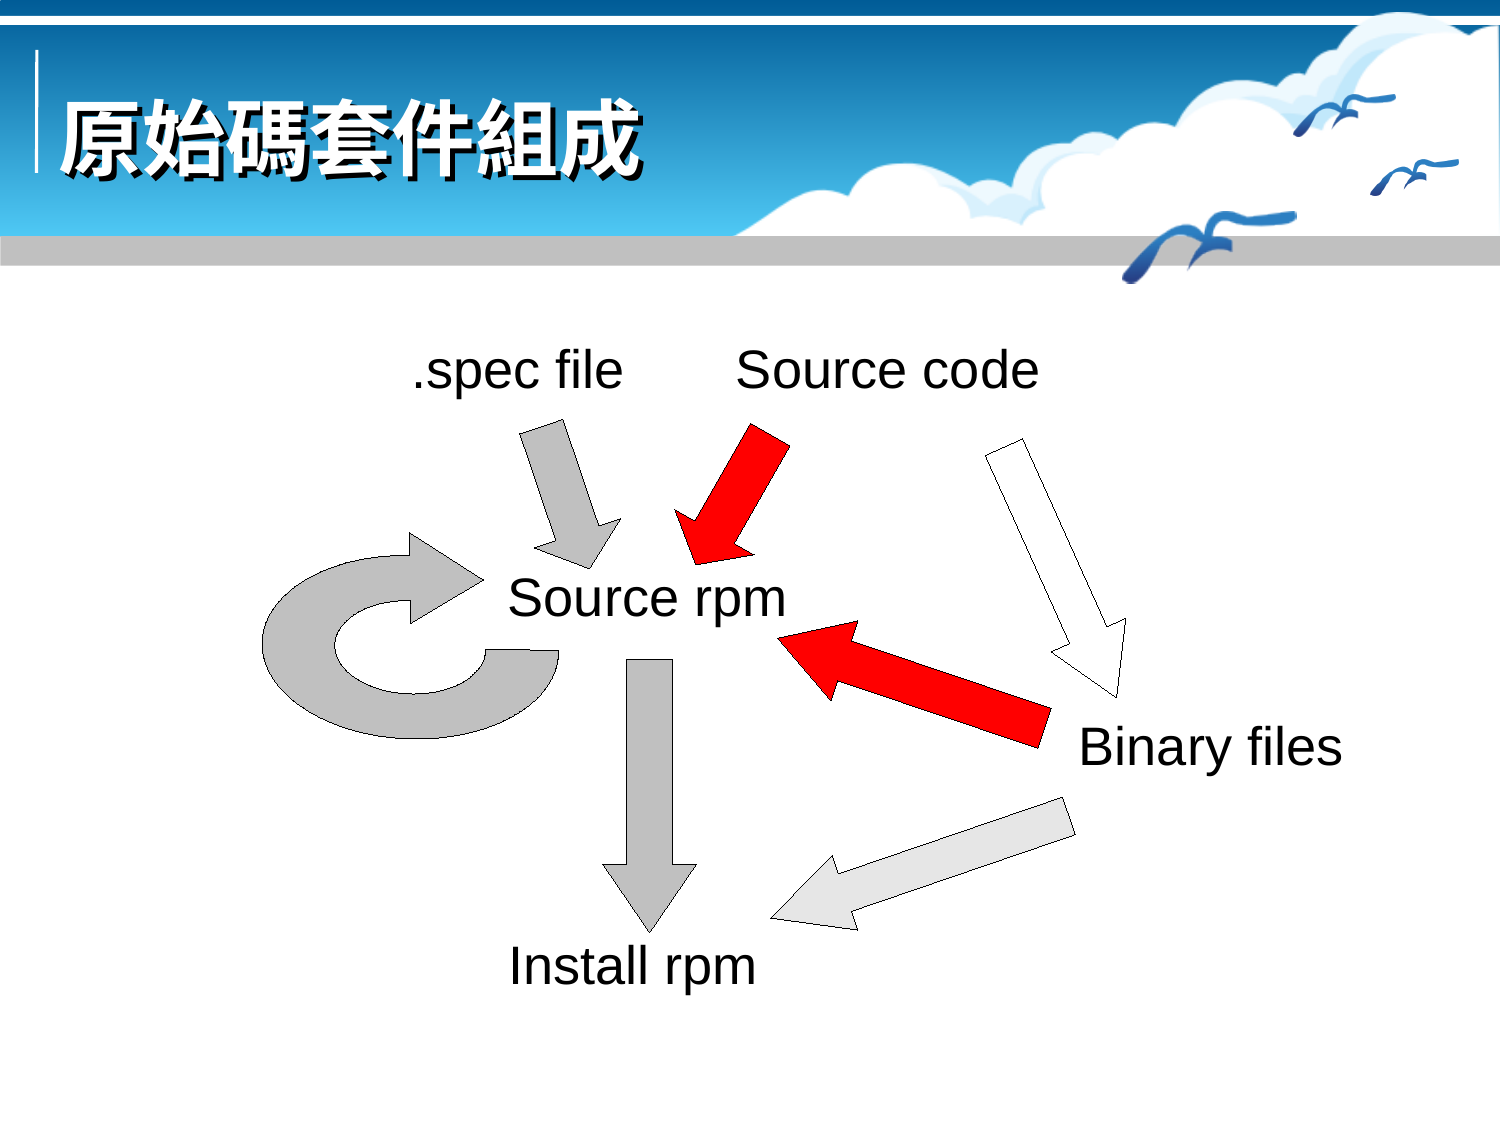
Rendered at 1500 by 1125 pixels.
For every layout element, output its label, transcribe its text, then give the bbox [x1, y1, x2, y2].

title 原始碼套件組成 [59, 86, 1465, 186]
picture [730, 12, 1500, 284]
text_box [602, 659, 697, 933]
text_box .spec file [396, 336, 663, 412]
text_box [674, 423, 790, 565]
text_box [777, 620, 1052, 749]
text_box [519, 419, 621, 569]
text_box [262, 532, 559, 739]
text_box Source rpm [492, 563, 810, 640]
text_box Source code [721, 336, 1076, 412]
text_box Install rpm [493, 932, 790, 1008]
text_box Binary files [1064, 712, 1382, 789]
text_box [770, 797, 1076, 931]
